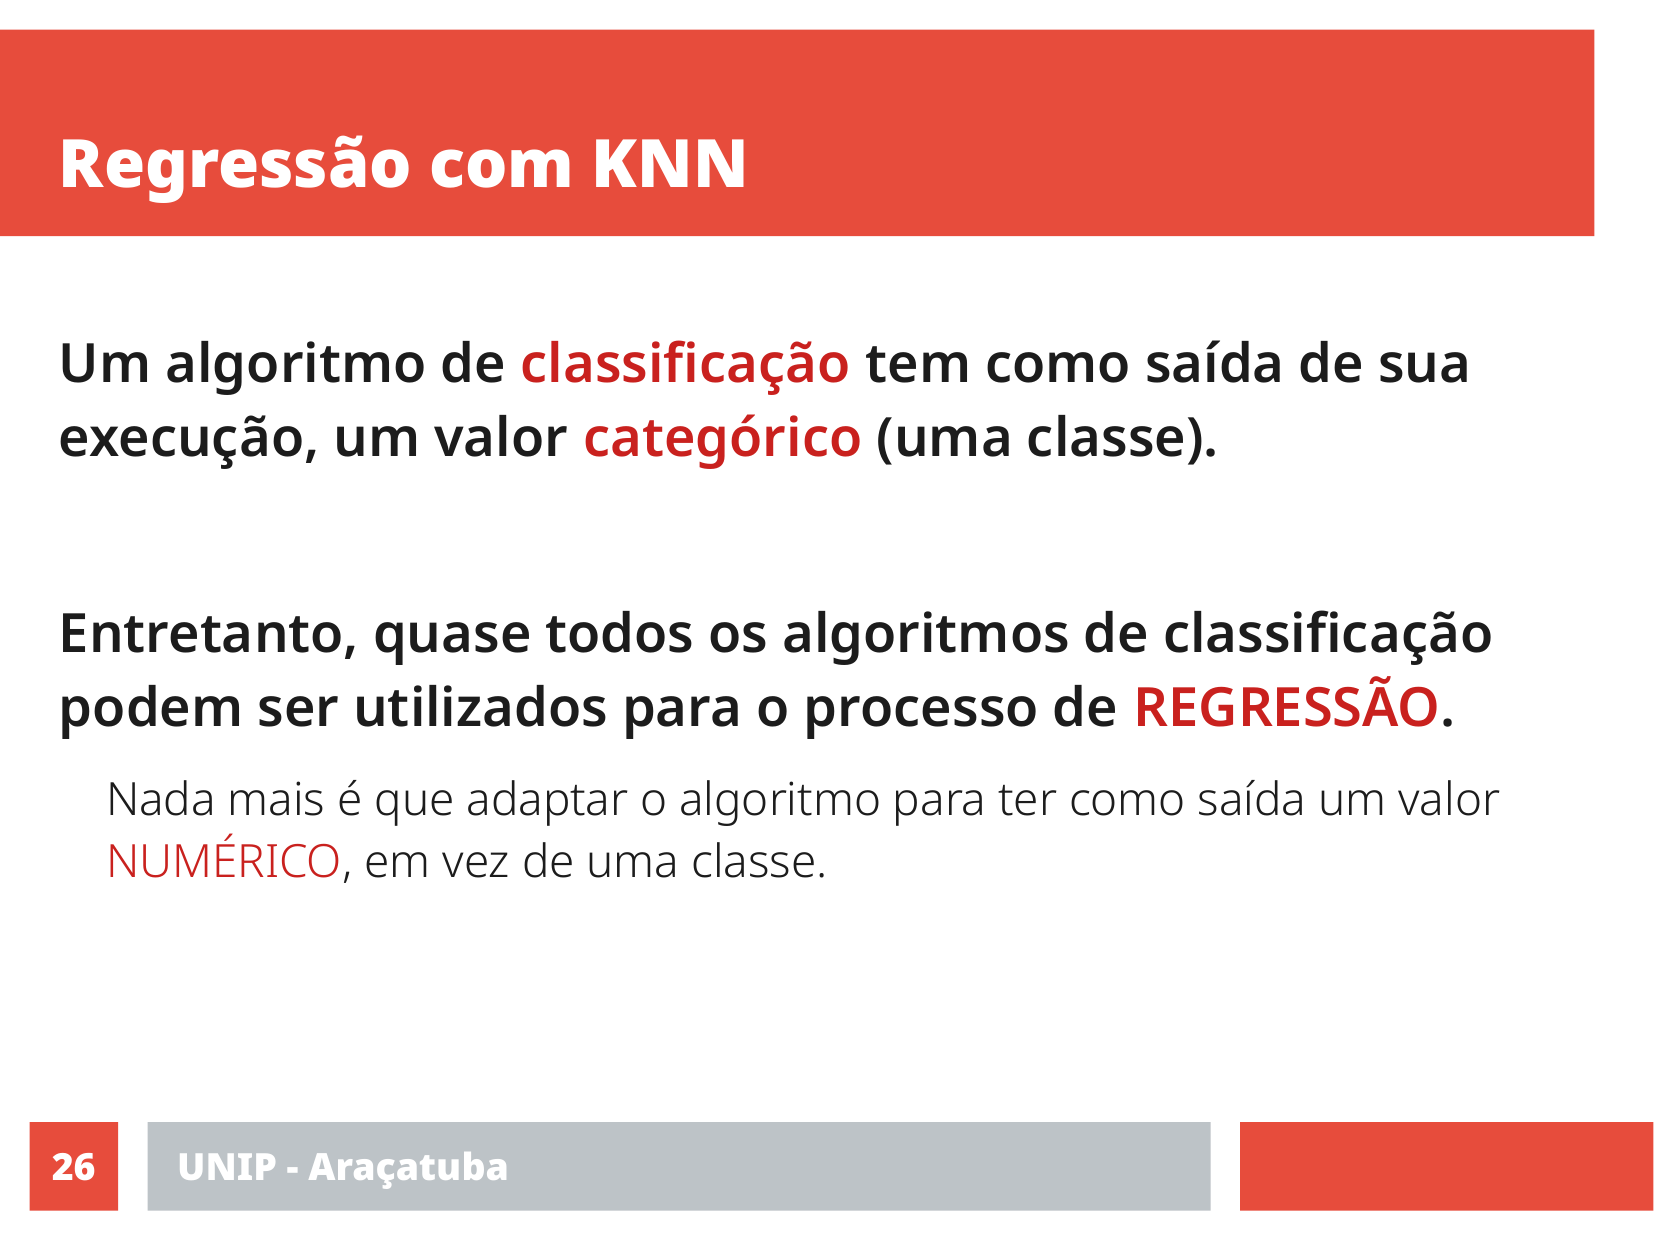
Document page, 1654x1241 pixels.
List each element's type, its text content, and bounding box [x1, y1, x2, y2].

list Um algoritmo de classificação tem como saída de sua execução, um valor categórico (uma classe). Entretanto, quase todos os algoritmos de classificação podem ser utilizados para o processo de REGRESSÃO. Nada mais é que adaptar o algoritmo para ter como saída um valor NUMÉRICO, em vez de uma classe. [59, 324, 1565, 1093]
title Regressão com KNN [59, 59, 1595, 207]
